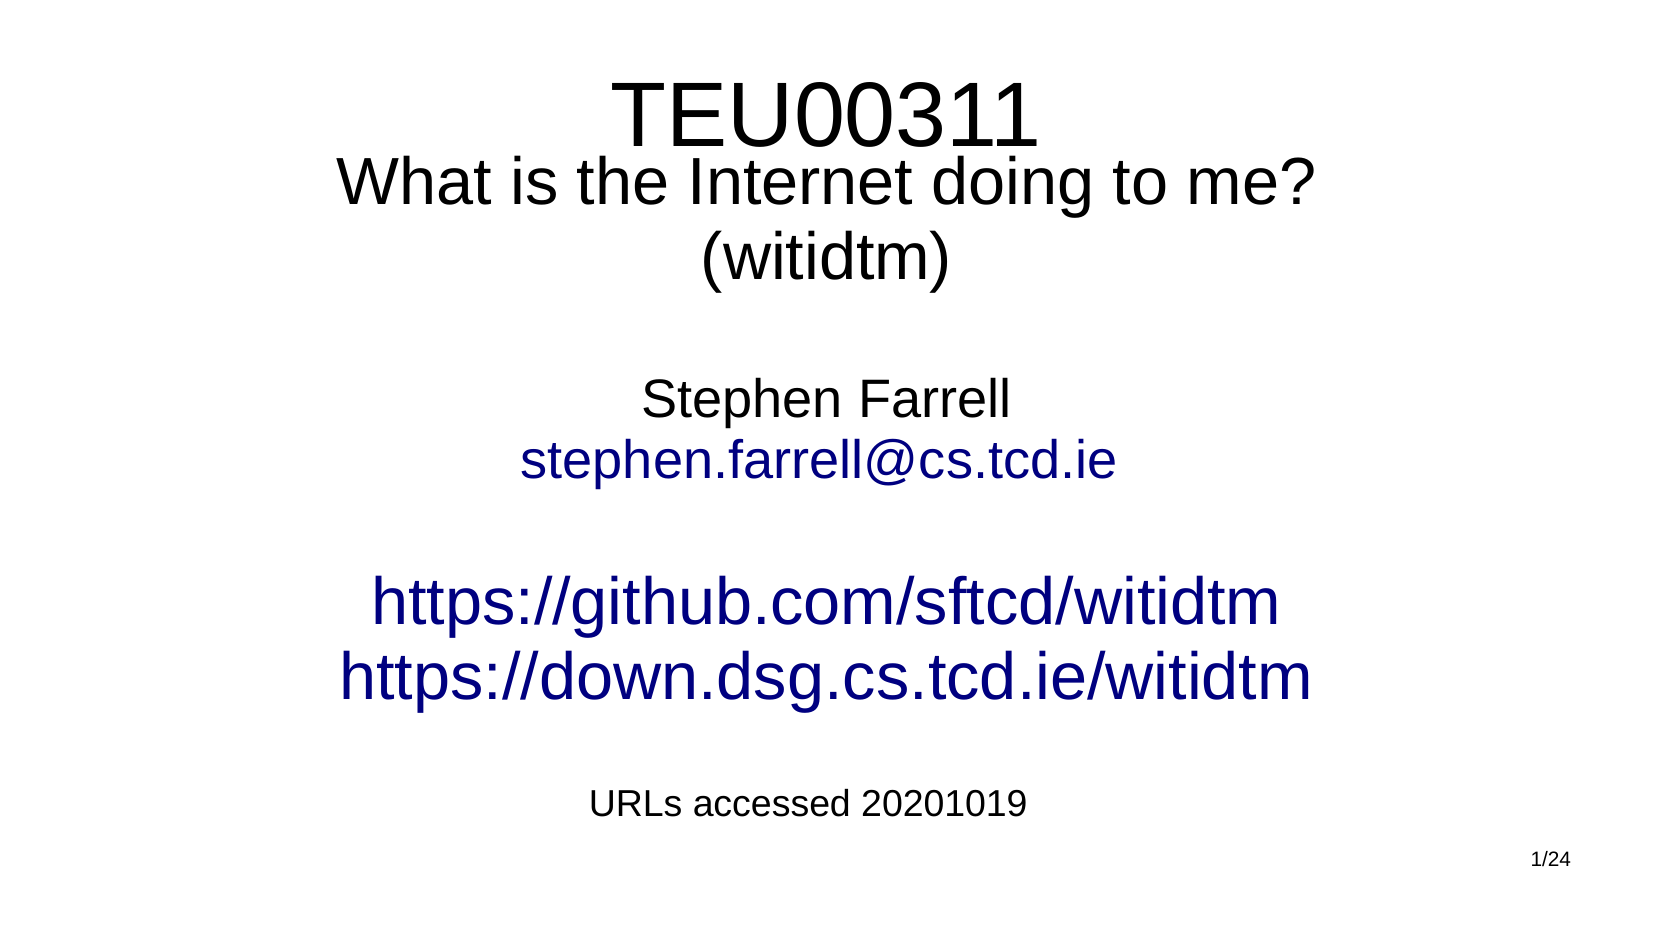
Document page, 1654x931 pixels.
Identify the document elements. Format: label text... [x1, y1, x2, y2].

title TEU00311 [82, 37, 1571, 144]
subtitle What is the Internet doing to me? (witidtm) Stephen Farrell stephen.farrell@cs.tcd.ie https://github.com/sftcd/witidtm https://down.dsg.cs.tcd.ie/witidtm URLs accessed 20201019 [82, 144, 1571, 831]
